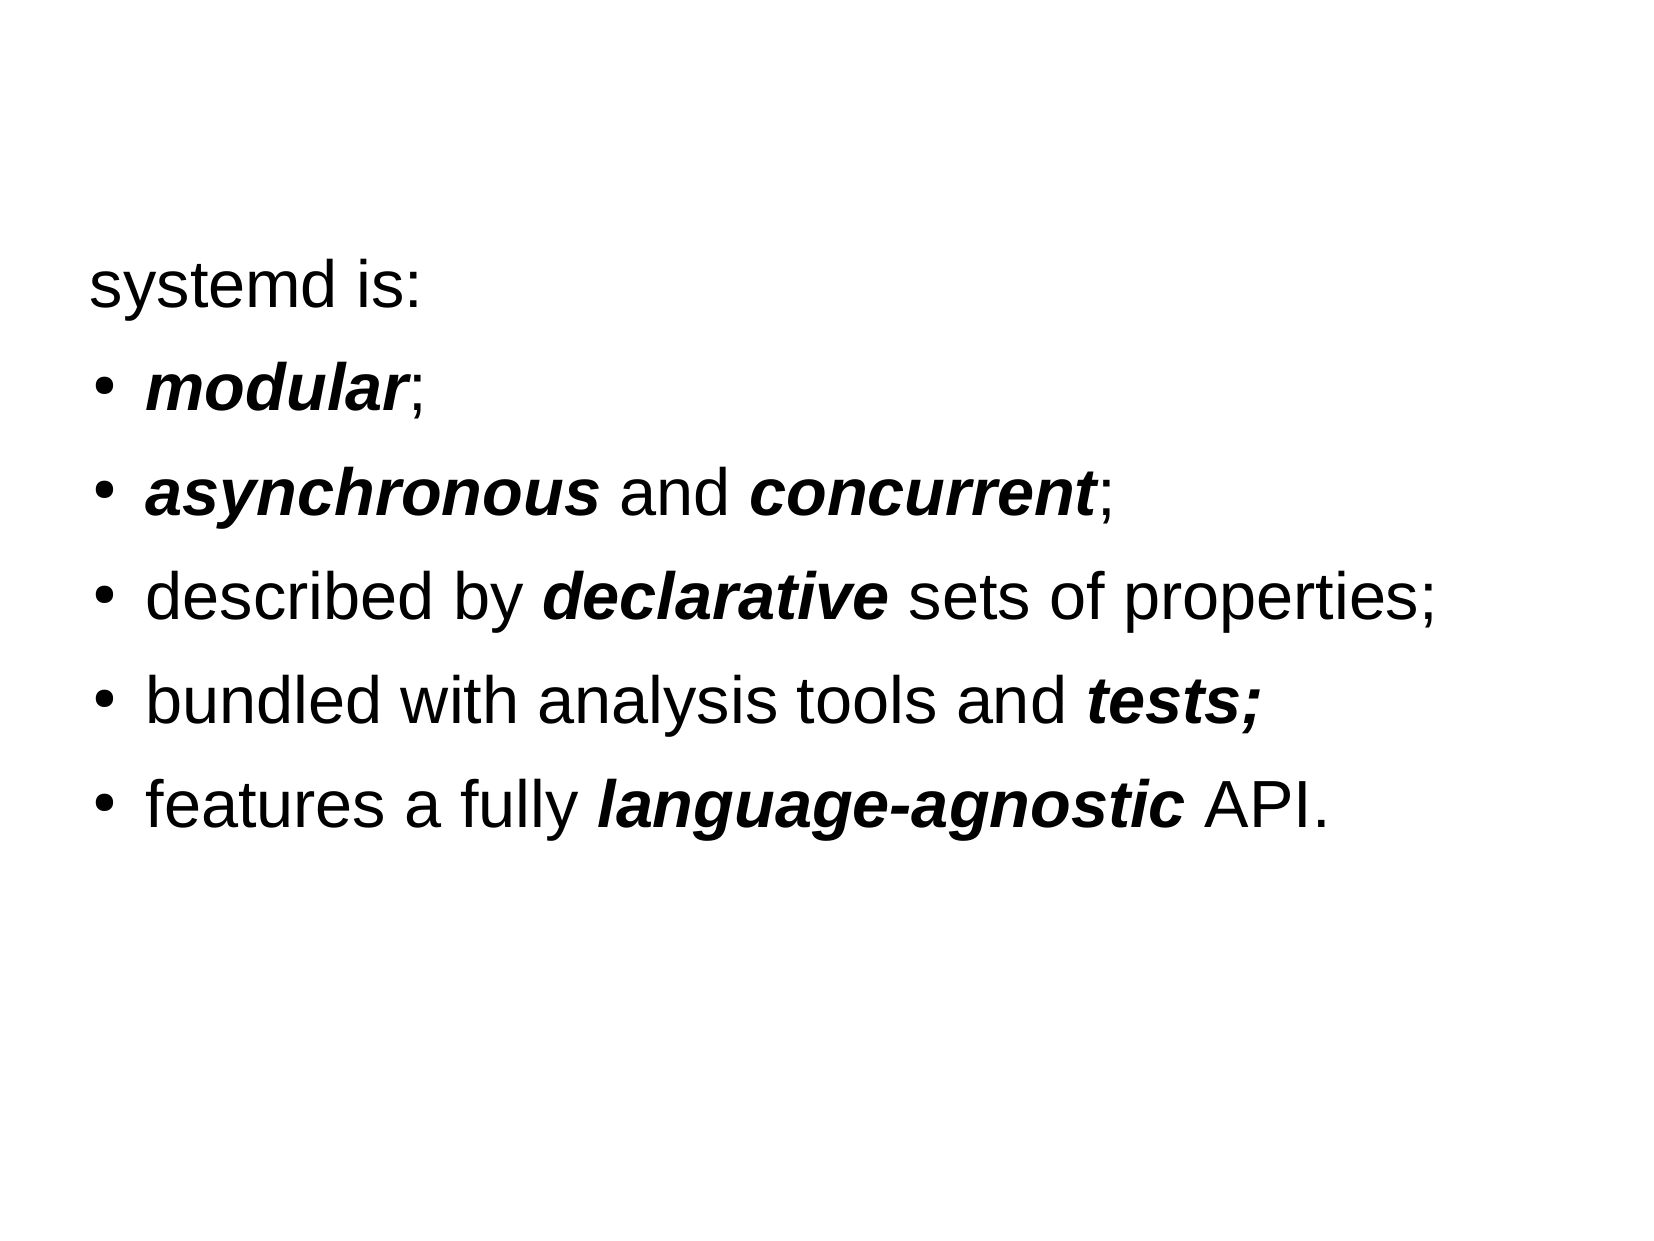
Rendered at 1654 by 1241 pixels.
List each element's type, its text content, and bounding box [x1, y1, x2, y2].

list modular; asynchronous and concurrent; described by declarative sets of properties; bundled with analysis tools and tests; features a fully language-agnostic API. [75, 350, 1583, 916]
text_box systemd is: [75, 240, 439, 330]
